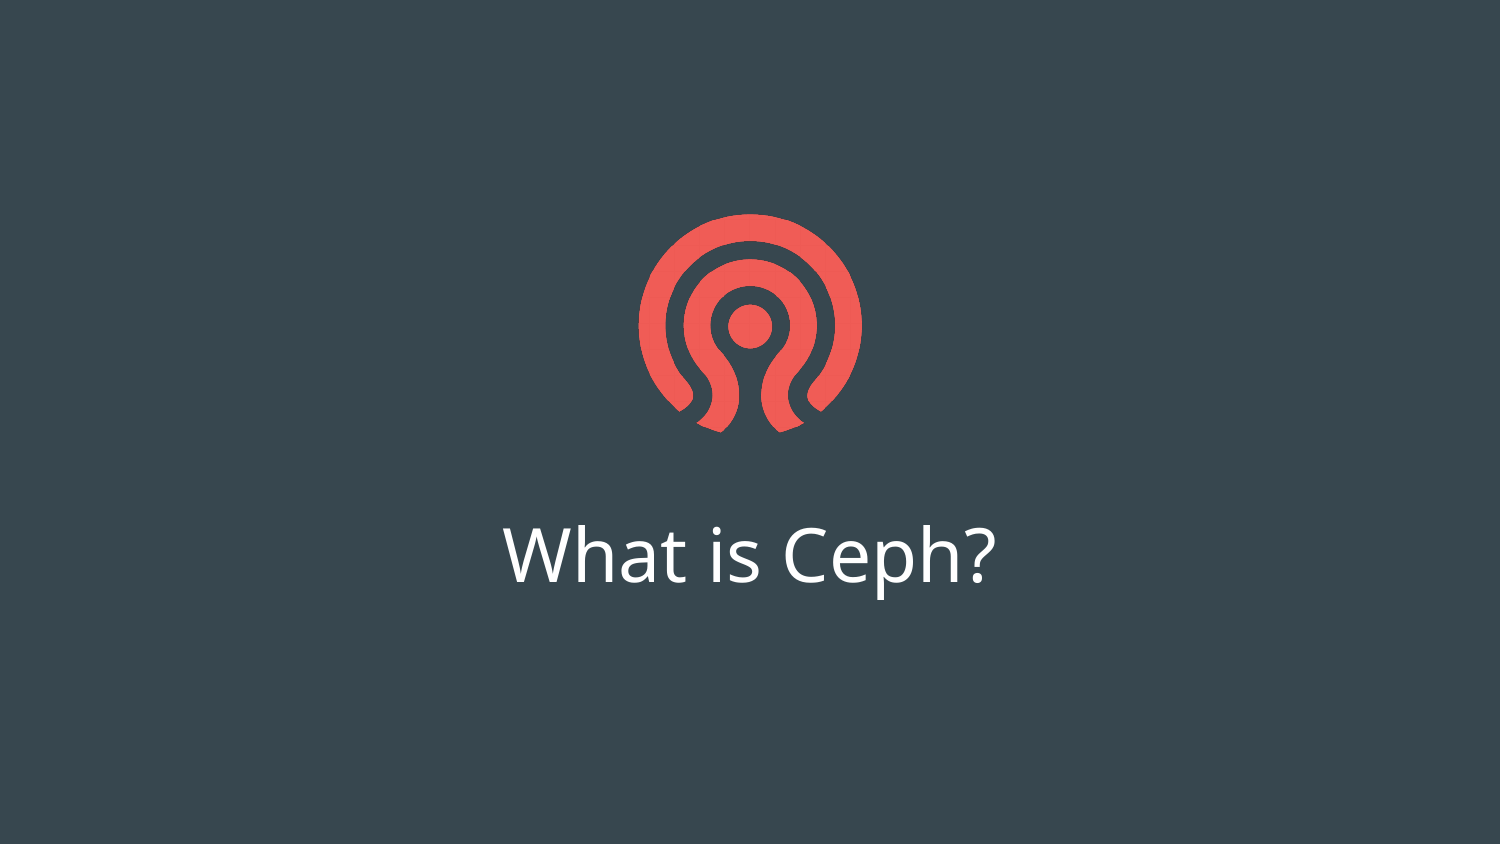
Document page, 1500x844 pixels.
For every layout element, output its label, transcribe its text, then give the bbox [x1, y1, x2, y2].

title What is Ceph? [105, 482, 1394, 625]
picture [549, 194, 951, 454]
